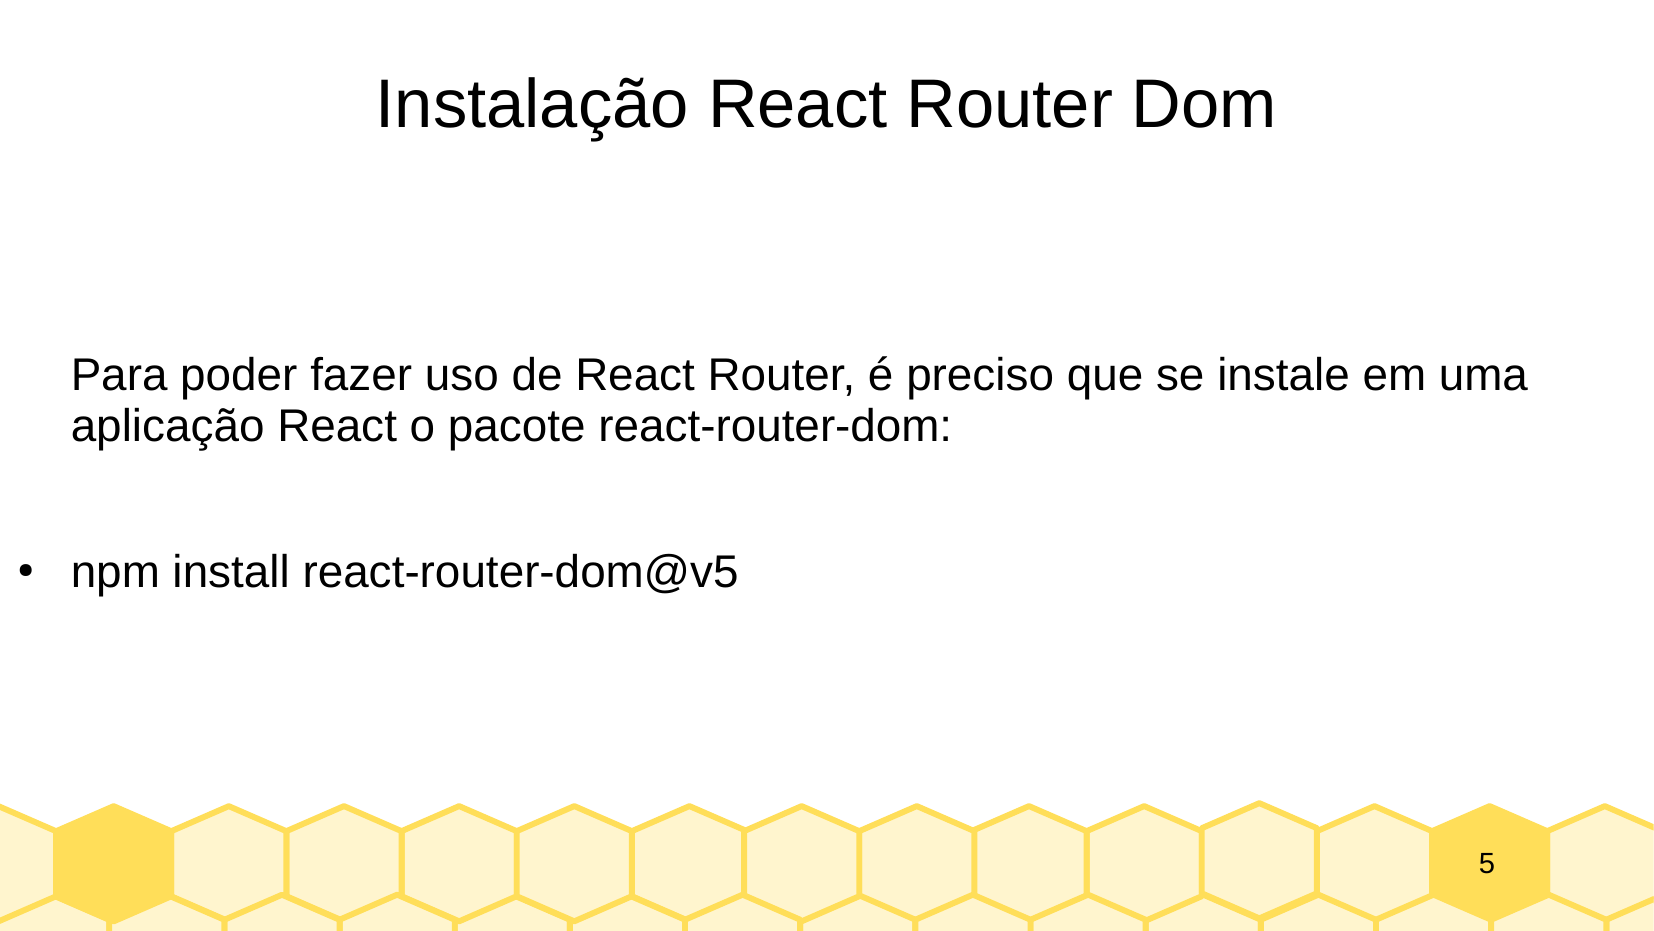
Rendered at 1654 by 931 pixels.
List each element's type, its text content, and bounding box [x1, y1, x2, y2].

title Instalação React Router Dom [88, 29, 1565, 178]
list Para poder fazer uso de React Router, é preciso que se instale em uma aplicação React o pacote react-router-dom: npm install react-router-dom@v5 [0, 348, 1625, 931]
